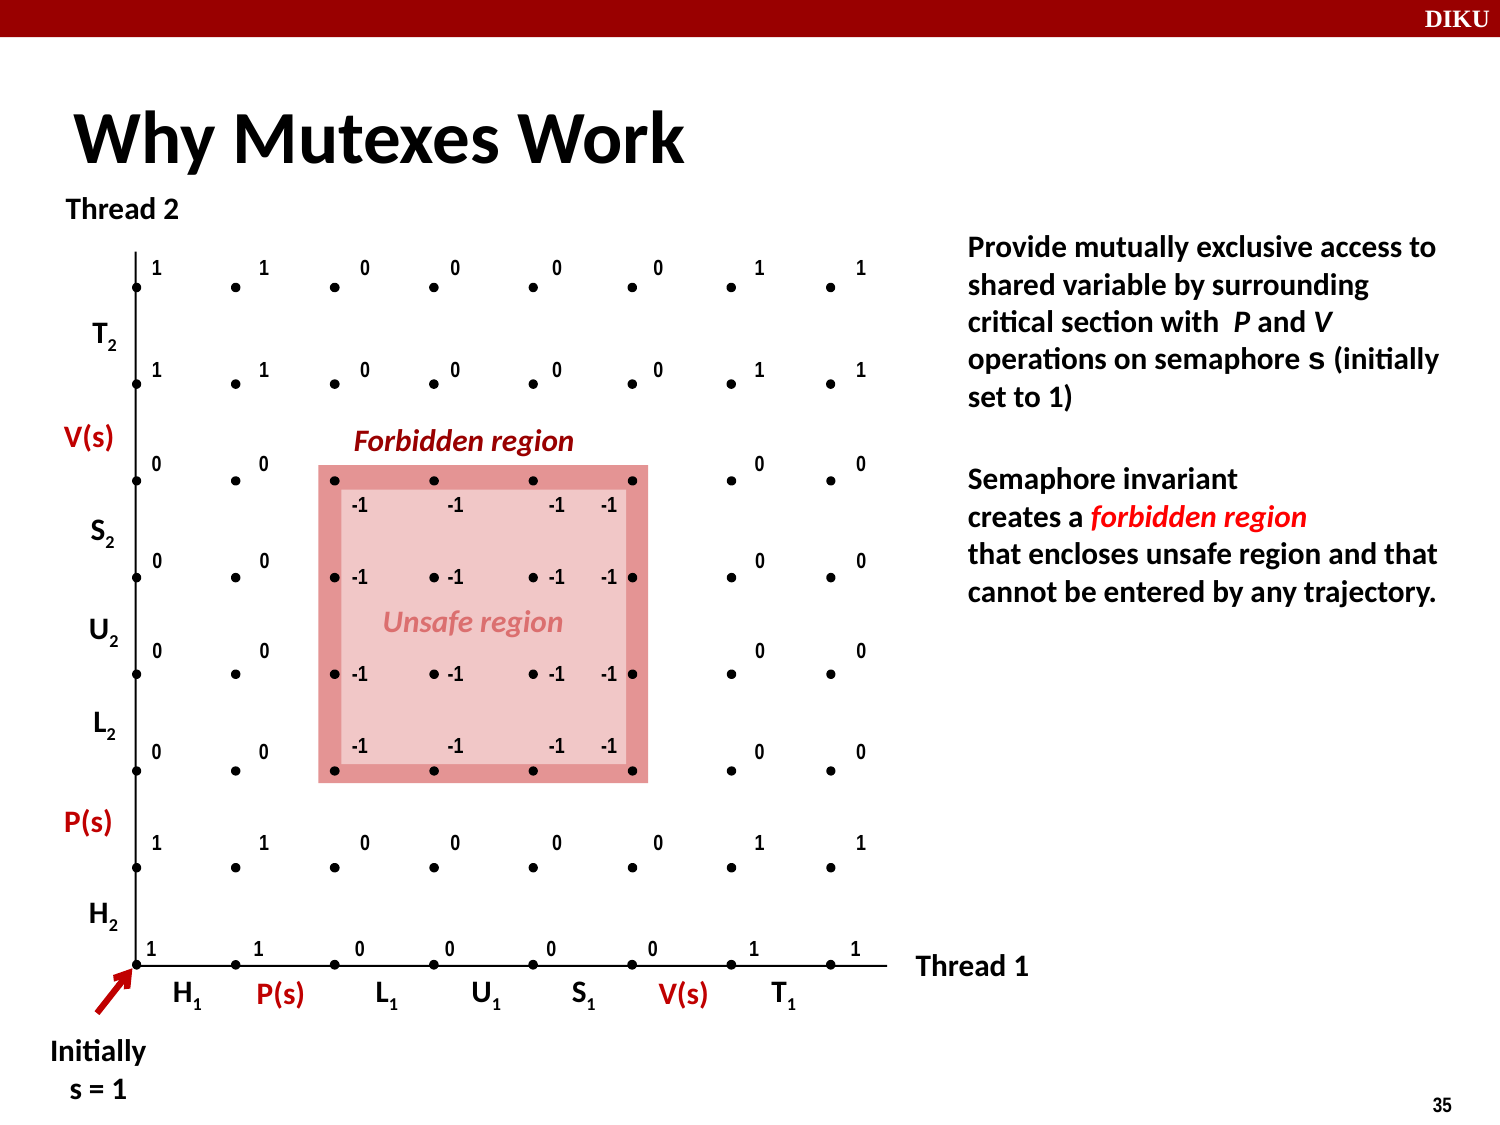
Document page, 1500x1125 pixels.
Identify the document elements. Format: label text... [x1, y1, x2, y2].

text_box 0 [638, 819, 680, 864]
text_box P(s) [49, 789, 138, 850]
text_box 1 [841, 345, 883, 391]
text_box T1 [756, 959, 816, 1026]
text_box 0 [841, 627, 883, 673]
text_box 0 [633, 925, 675, 970]
text_box Why Mutexes Work [58, 71, 1304, 197]
text_box P(s) [241, 962, 330, 1023]
text_box 1 [739, 345, 781, 391]
text_box [629, 284, 635, 291]
text_box 0 [638, 244, 680, 290]
text_box 0 [841, 440, 883, 486]
text_box 0 [435, 819, 477, 864]
text_box 0 [841, 728, 883, 774]
text_box 0 [435, 244, 477, 290]
text_box 0 [638, 345, 680, 391]
text_box Initially s = 1 [25, 1015, 172, 1121]
text_box -1 [337, 481, 385, 526]
text_box -1 [586, 553, 634, 598]
text_box [728, 478, 735, 484]
text_box 0 [531, 925, 573, 970]
text_box 0 [340, 925, 382, 970]
text_box -1 [337, 553, 385, 598]
text_box 0 [345, 244, 387, 290]
text_box 0 [537, 244, 579, 290]
text_box [828, 961, 834, 968]
text_box [331, 284, 338, 291]
text_box [233, 574, 239, 581]
text_box 0 [430, 925, 472, 970]
text_box 0 [345, 345, 387, 391]
text_box 0 [537, 345, 579, 391]
text_box [318, 465, 649, 784]
text_box 0 [244, 537, 286, 583]
text_box 0 [740, 537, 782, 583]
text_box 0 [136, 728, 178, 774]
text_box S2 [75, 497, 135, 564]
text_box 0 [740, 627, 782, 673]
text_box -1 [534, 722, 582, 767]
text_box [728, 284, 734, 291]
text_box 1 [137, 244, 179, 290]
text_box [828, 284, 834, 291]
text_box 0 [841, 537, 883, 583]
text_box Thread 1 [900, 933, 1067, 994]
text_box L2 [78, 689, 135, 755]
text_box -1 [432, 553, 481, 598]
text_box 0 [345, 819, 387, 864]
text_box 0 [739, 440, 781, 486]
text_box [728, 574, 735, 581]
text_box 0 [244, 728, 286, 774]
text_box L1 [360, 959, 418, 1026]
text_box 0 [435, 345, 477, 391]
text_box 0 [137, 537, 179, 583]
text_box 1 [739, 244, 781, 290]
text_box 0 [136, 440, 178, 486]
text_box -1 [586, 481, 634, 526]
text_box 1 [137, 345, 179, 391]
text_box Thread 2 [50, 177, 217, 237]
text_box 1 [238, 925, 280, 970]
text_box Unsafe region [367, 593, 615, 654]
text_box Forbidden region [339, 412, 634, 473]
text_box 1 [244, 819, 286, 864]
text_box [828, 574, 834, 581]
text_box V(s) [49, 404, 140, 465]
text_box 0 [137, 627, 179, 673]
text_box U1 [456, 959, 522, 1026]
text_box 0 [739, 728, 781, 774]
text_box -1 [534, 553, 582, 598]
text_box -1 [432, 650, 481, 695]
text_box -1 [337, 650, 385, 695]
text_box -1 [432, 481, 481, 526]
text_box [331, 961, 338, 968]
text_box [728, 961, 734, 968]
text_box 1 [131, 925, 173, 970]
text_box 1 [835, 925, 877, 970]
text_box -1 [534, 650, 582, 695]
text_box -1 [432, 722, 481, 767]
text_box 0 [244, 440, 286, 486]
text_box H2 [74, 880, 139, 947]
text_box 1 [841, 819, 883, 864]
text_box 1 [841, 244, 883, 290]
text_box -1 [586, 722, 634, 767]
text_box V(s) [643, 962, 735, 1023]
text_box [331, 381, 338, 387]
text_box 1 [244, 345, 286, 391]
text_box H1 [158, 959, 223, 1026]
text_box [629, 865, 636, 871]
text_box Provide mutually exclusive access to shared variable by surrounding critical section with P and V operations on semaphore s (initially set to 1) Semaphore invariant creates a forbidden region that encloses unsafe region and that cannot be entered by any trajectory. [953, 226, 1463, 767]
text_box -1 [534, 481, 582, 526]
text_box [728, 865, 735, 871]
text_box 1 [739, 819, 781, 864]
text_box [233, 284, 239, 291]
text_box -1 [586, 650, 634, 695]
text_box 0 [537, 819, 579, 864]
text_box [331, 865, 338, 871]
text_box 1 [244, 244, 286, 290]
text_box [530, 284, 536, 291]
text_box T2 [77, 300, 137, 367]
text_box 1 [734, 925, 776, 970]
text_box U2 [74, 597, 140, 663]
text_box [728, 671, 735, 677]
text_box S1 [557, 959, 616, 1026]
text_box 0 [244, 627, 286, 673]
text_box [728, 768, 735, 774]
text_box -1 [337, 722, 385, 767]
text_box 1 [137, 819, 179, 864]
